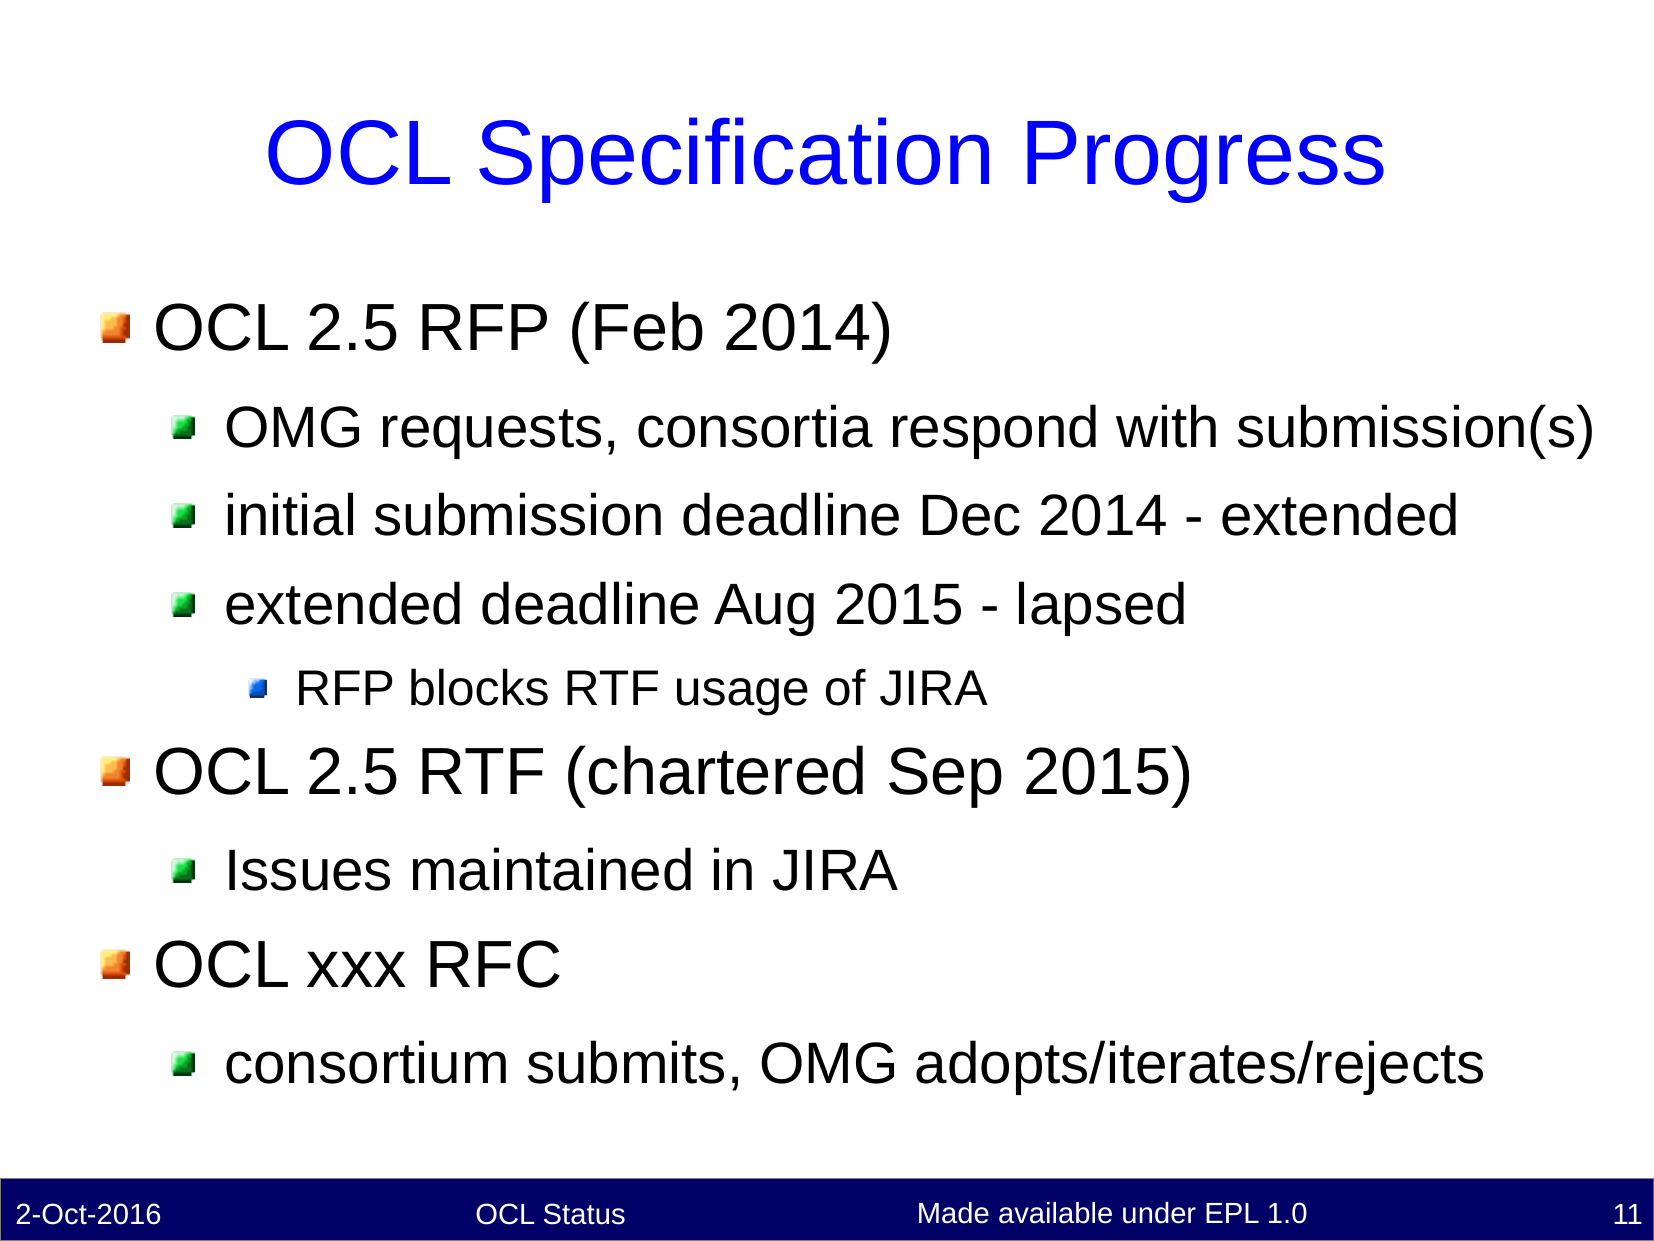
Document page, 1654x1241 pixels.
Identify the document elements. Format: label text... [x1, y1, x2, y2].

list OCL 2.5 RFP (Feb 2014) OMG requests, consortia respond with submission(s) initial submission deadline Dec 2014 - extended extended deadline Aug 2015 - lapsed RFP blocks RTF usage of JIRA OCL 2.5 RTF (chartered Sep 2015) Issues maintained in JIRA OCL xxx RFC consortium submits, OMG adopts/iterates/rejects [82, 290, 1610, 1241]
title OCL Specification Progress [82, 49, 1571, 257]
